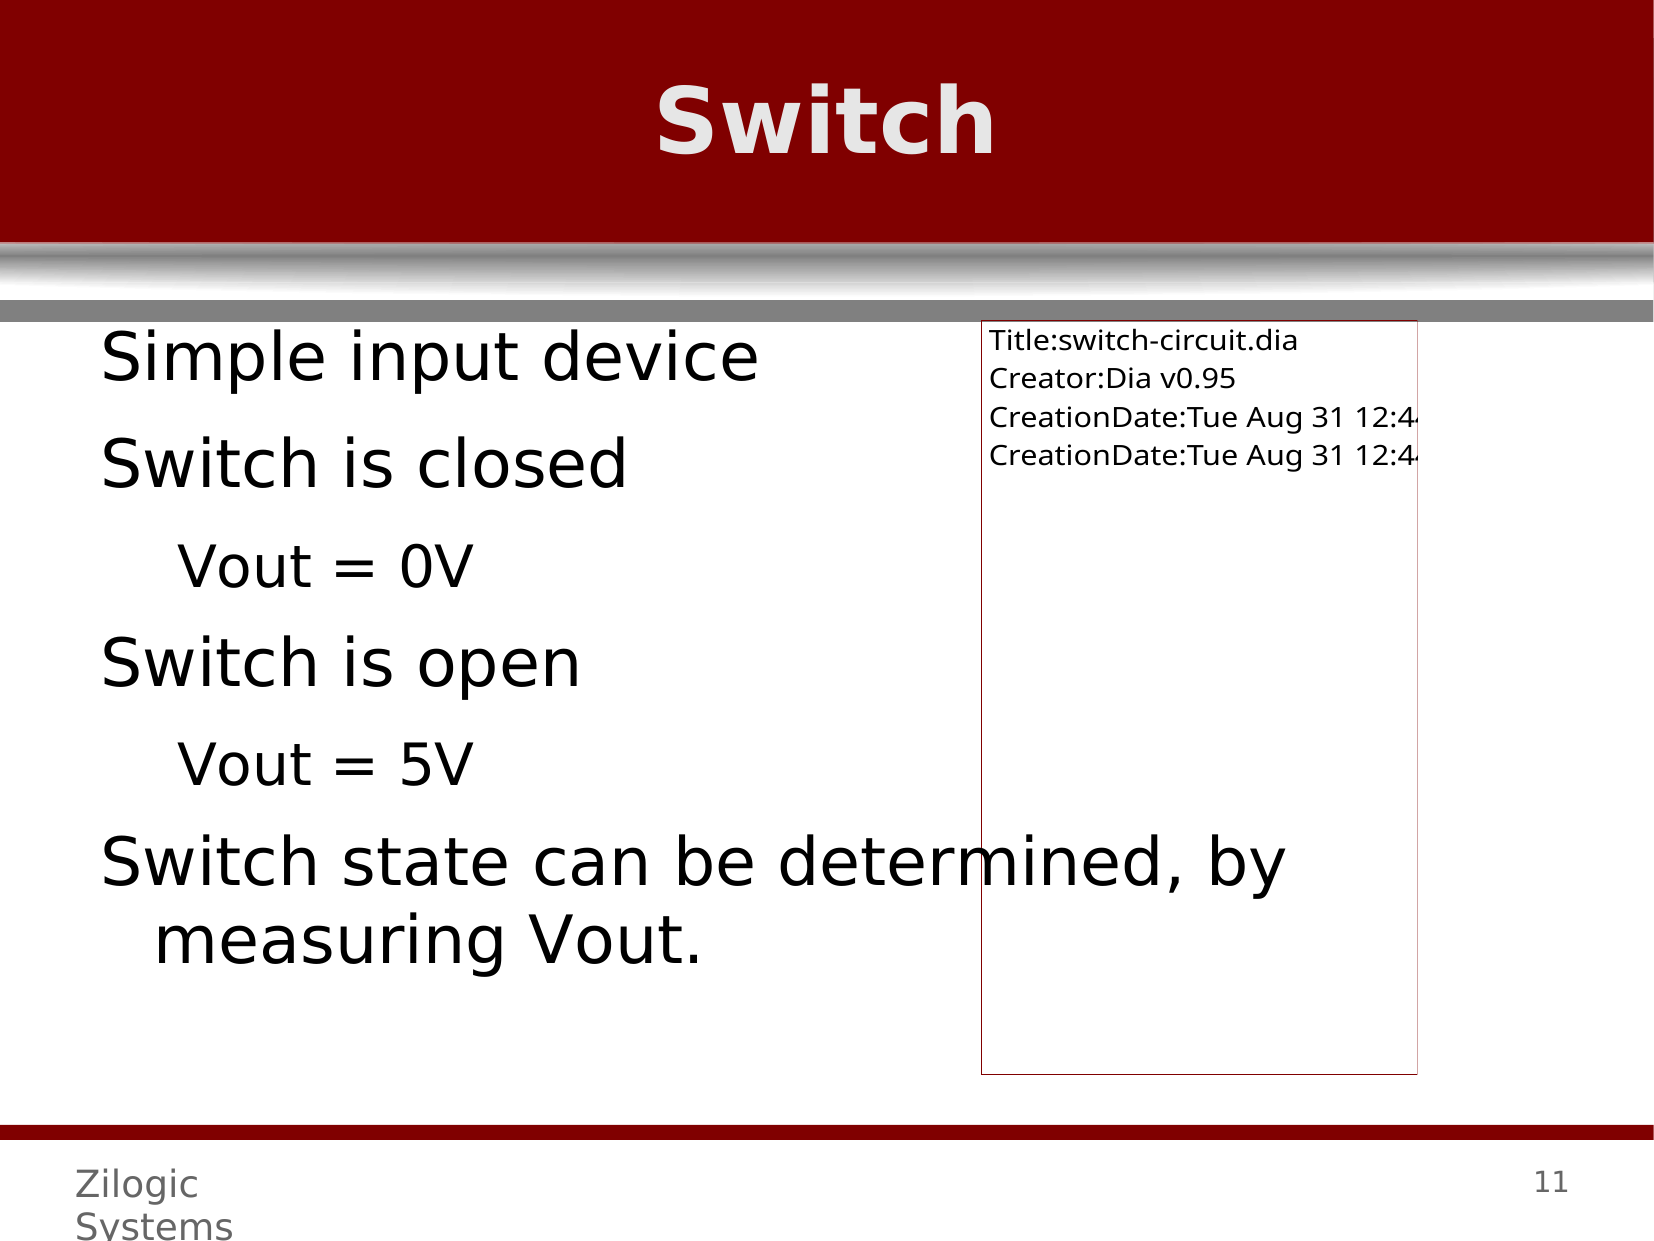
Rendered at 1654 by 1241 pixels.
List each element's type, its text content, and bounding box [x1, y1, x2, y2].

list Simple input device Switch is closed Vout = 0V Switch is open Vout = 5V Switch state can be determined, by measuring Vout. [82, 318, 809, 1109]
picture [979, 318, 1418, 1075]
title Switch [82, 18, 1571, 226]
